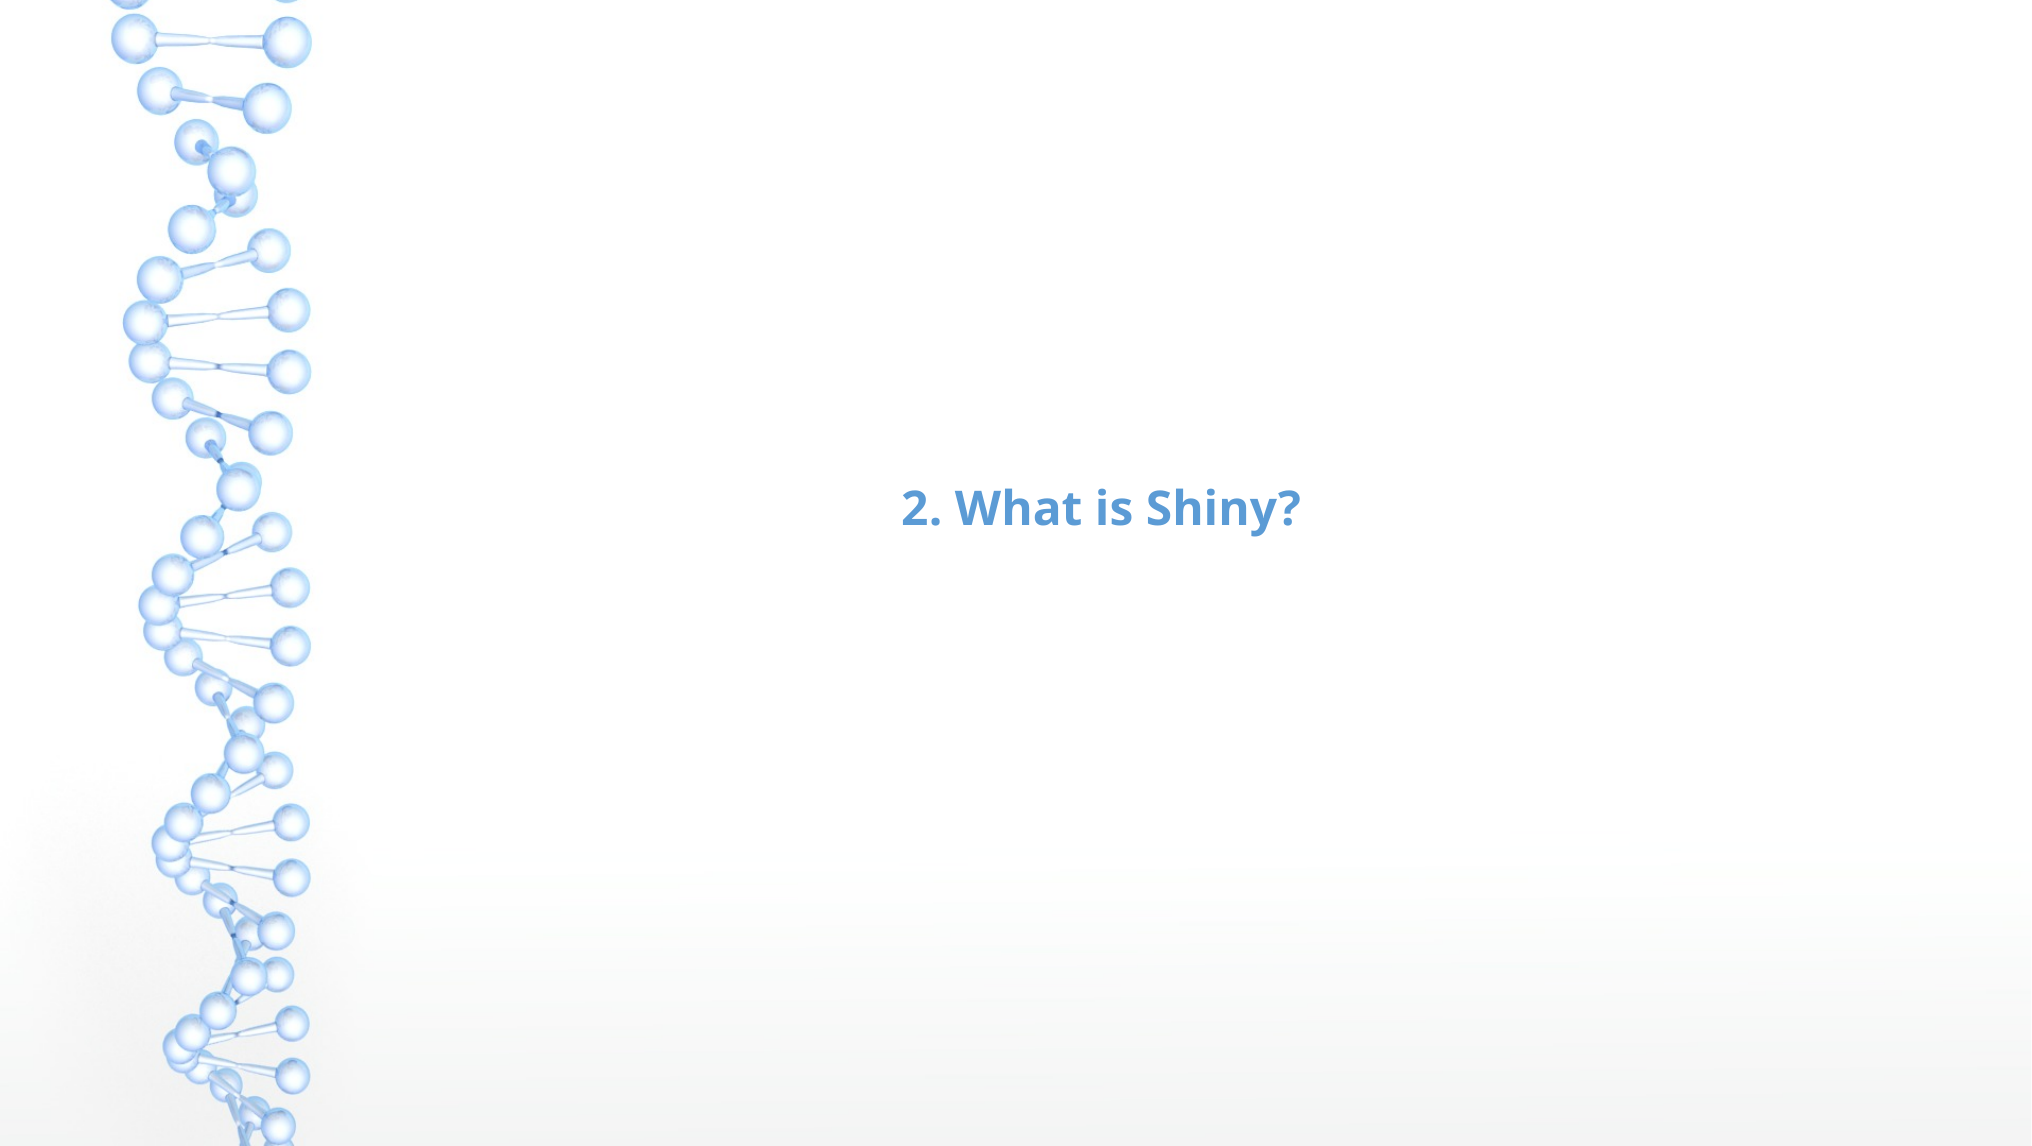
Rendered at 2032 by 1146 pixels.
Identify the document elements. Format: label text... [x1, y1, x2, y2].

text_box 2. What is Shiny? [613, 477, 1590, 593]
